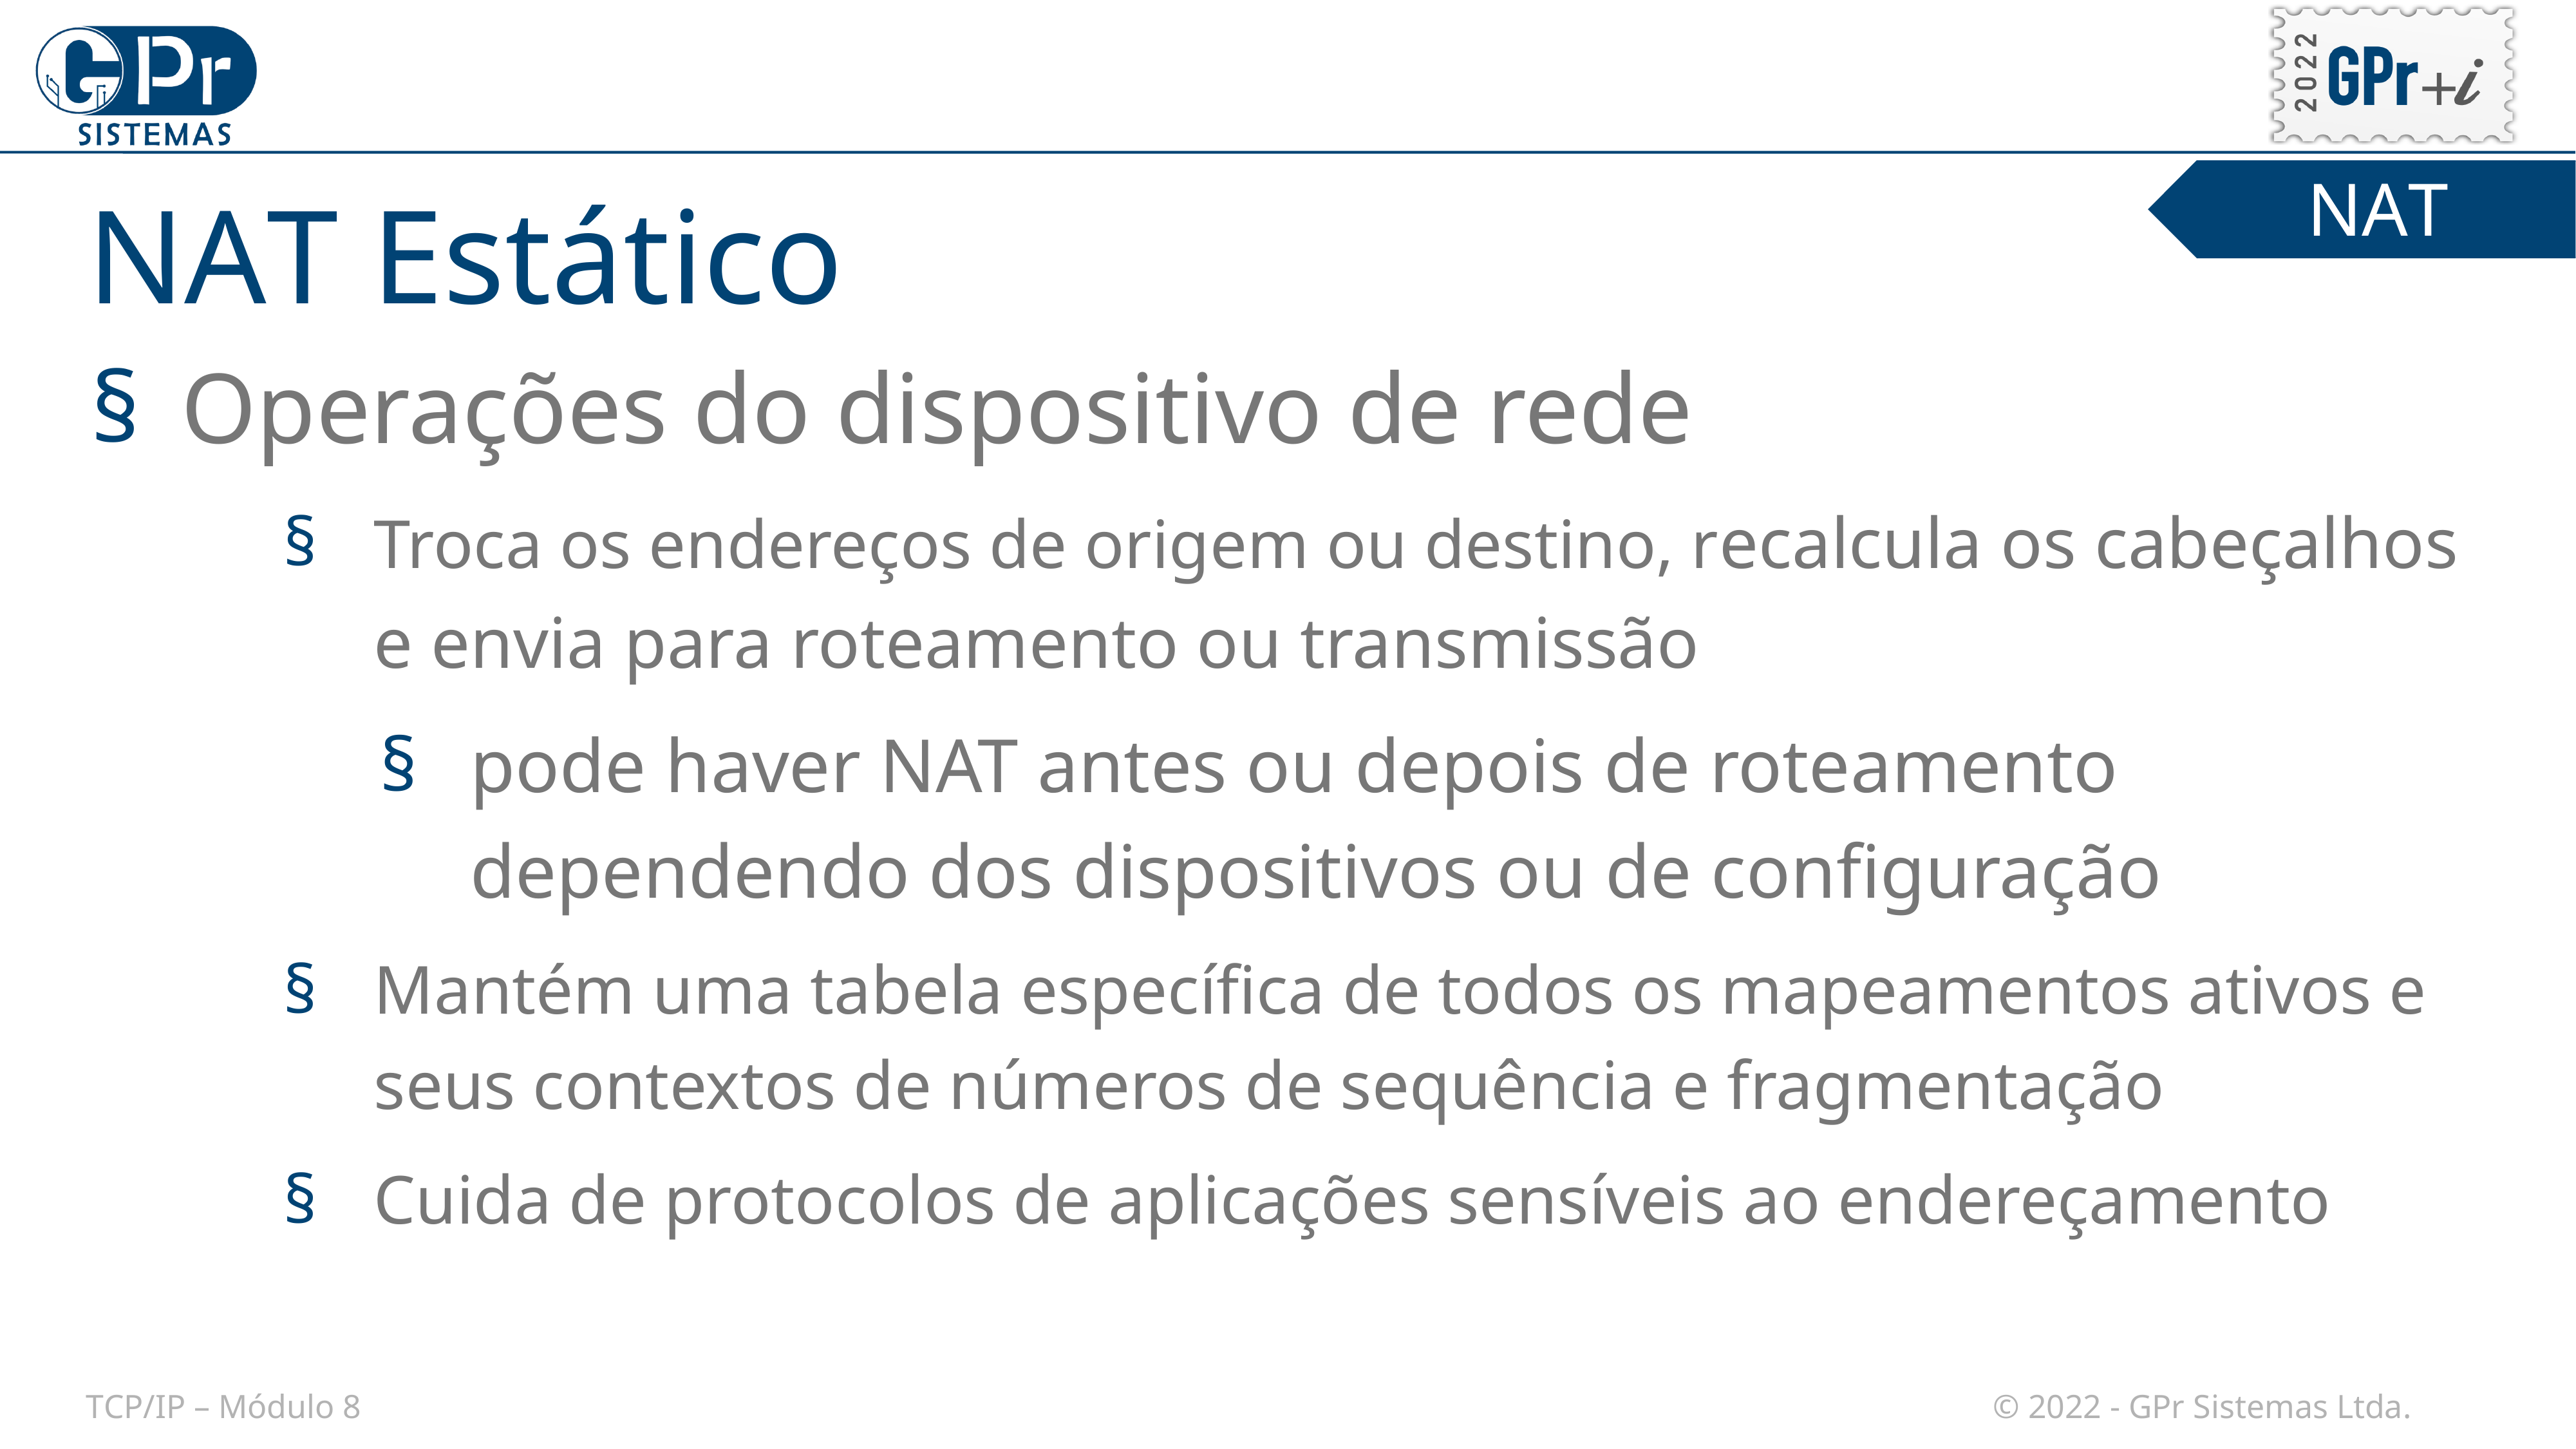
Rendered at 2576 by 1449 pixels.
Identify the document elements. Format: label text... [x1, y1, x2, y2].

picture [34, 26, 257, 147]
picture [2268, 4, 2519, 145]
text_box [2148, 160, 2576, 258]
list Operações do dispositivo de rede Troca os endereços de origem ou destino, recalcula os cabeçalhos e envia para roteamento ou transmissão pode haver NAT antes ou depois de roteamento dependendo dos dispositivos ou de configuração Mantém uma tabela específica de todos os mapeamentos ativos e seus contextos de números de sequência e fragmentação Cuida de protocolos de aplicações sensíveis ao endereçamento [80, 319, 2496, 1382]
list NAT Estático [81, 169, 2496, 343]
text_box NAT [2219, 157, 2537, 256]
